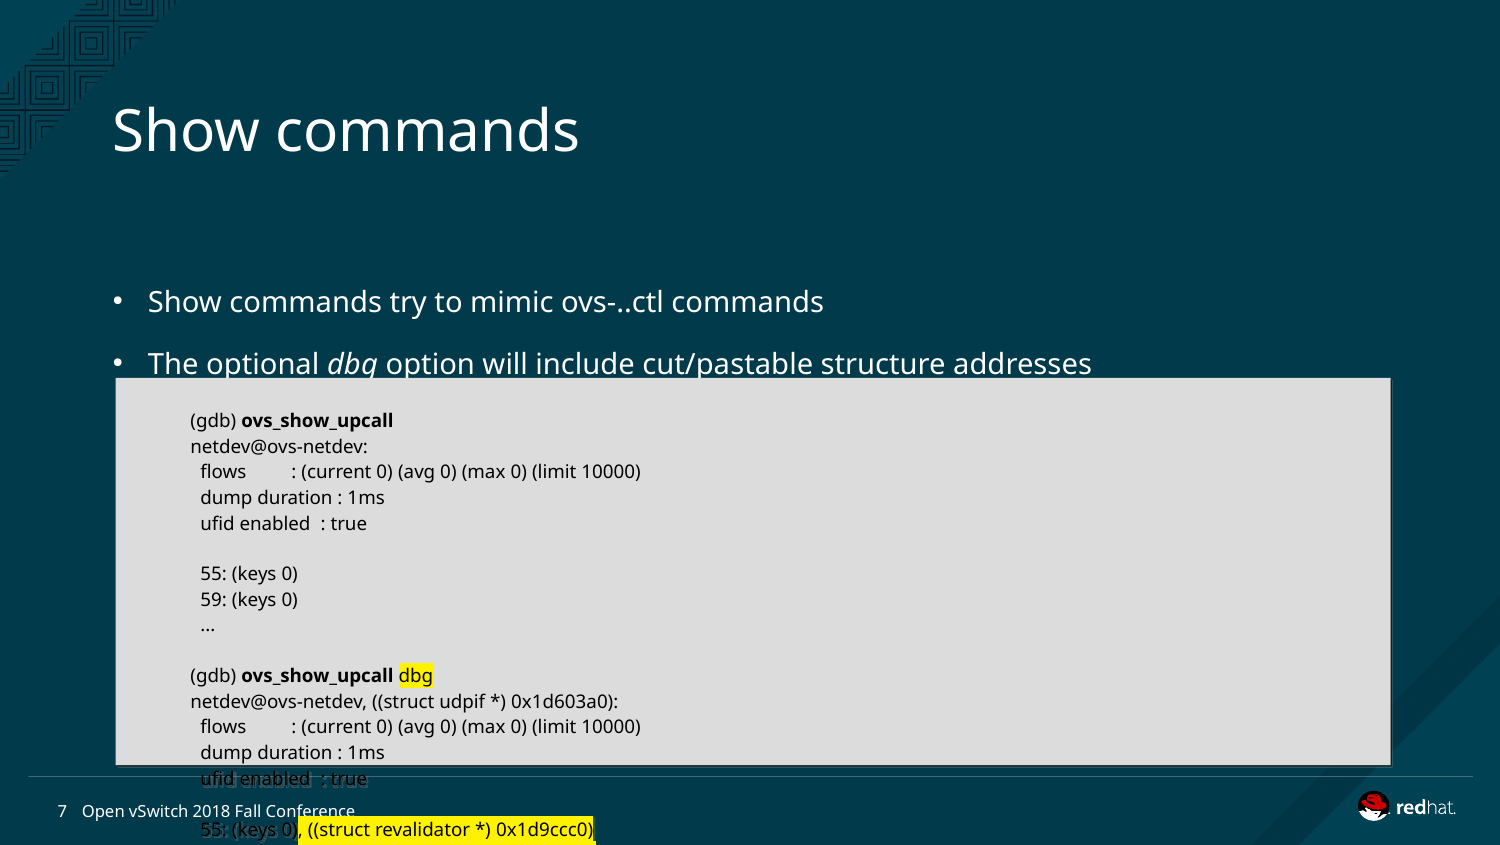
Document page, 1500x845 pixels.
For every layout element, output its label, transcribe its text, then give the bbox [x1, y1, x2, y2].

picture [247, 775, 252, 785]
title Show commands [112, 0, 1388, 169]
picture [99, 38, 103, 49]
text_box Show commands try to mimic ovs-..ctl commands The optional dbg option will include cut/pastable structure addresses [112, 281, 1388, 674]
text_box (gdb) ovs_show_upcall netdev@ovs-netdev: flows : (current 0) (avg 0) (max 0) (limit 10000) dump duration : 1ms ufid enabled : true 55: (keys 0) 59: (keys 0) ... (gdb) ovs_show_upcall dbg netdev@ovs-netdev, ((struct udpif *) 0x1d603a0): flows : (current 0) (avg 0) (max 0) (limit 10000) dump duration : 1ms ufid enabled : true 55: (keys 0), ((struct revalidator *) 0x1d9ccc0) 59: (keys 0), ((struct revalidator *) 0x1d9ccd8) [115, 377, 1391, 766]
picture [269, 775, 274, 784]
